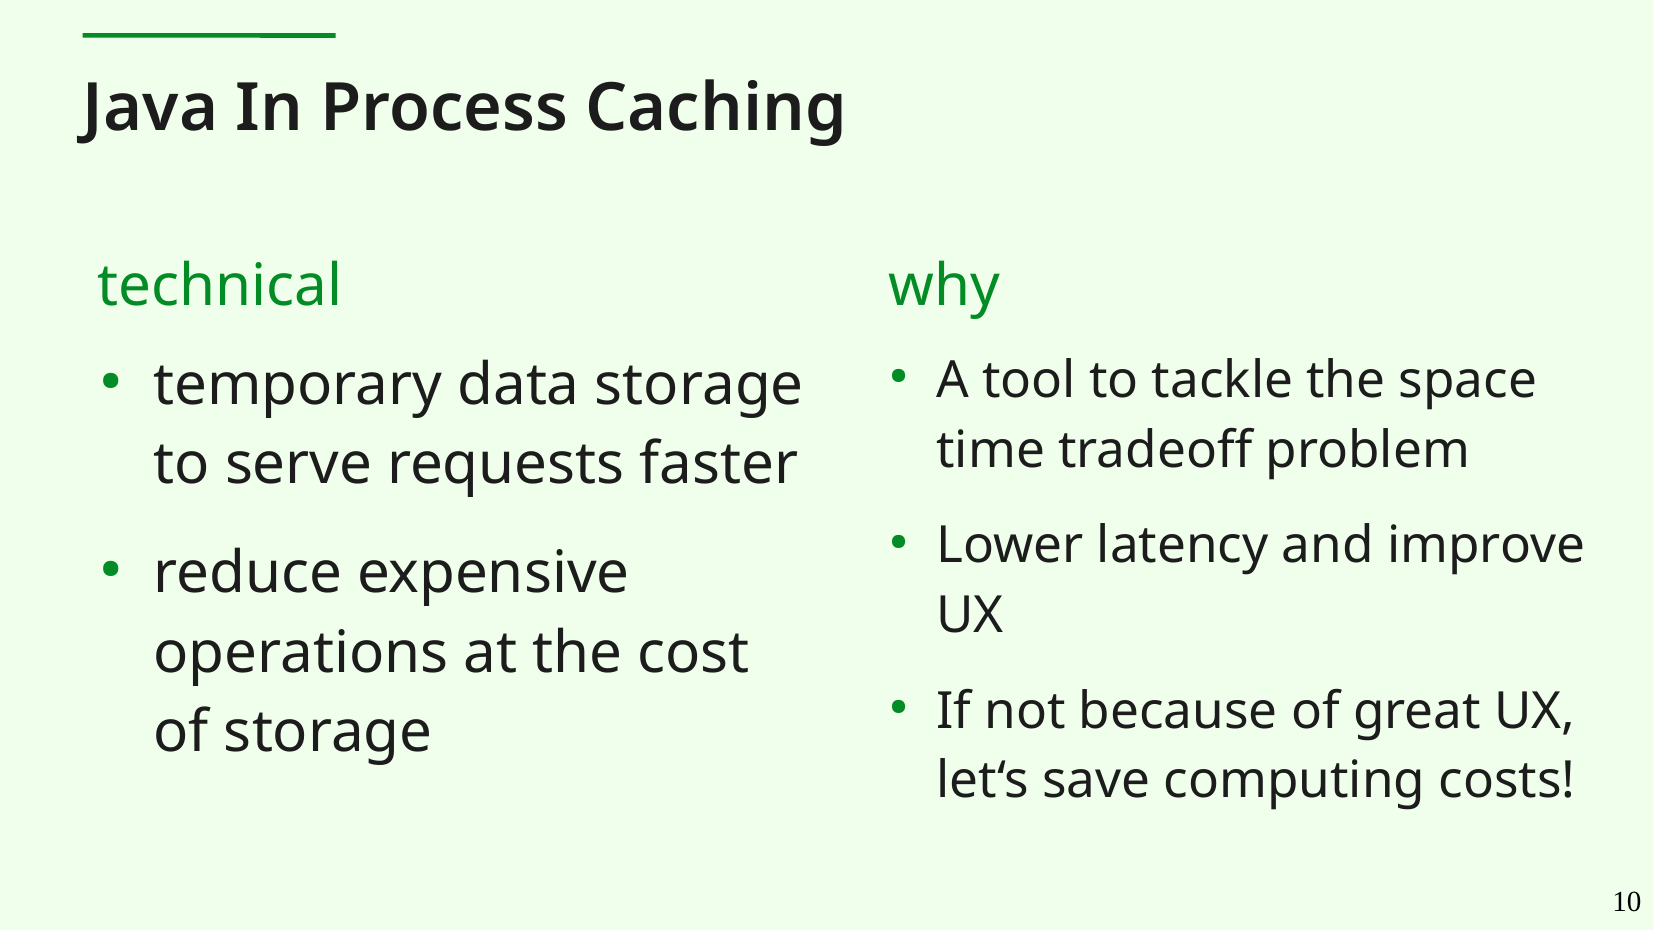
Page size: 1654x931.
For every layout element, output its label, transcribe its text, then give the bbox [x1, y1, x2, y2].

list temporary data storage to serve requests faster reduce expensive operations at the cost of storage [82, 342, 809, 863]
text_box technical [82, 236, 792, 310]
title Java In Process Caching [82, 59, 1571, 193]
text_box why [874, 236, 1583, 310]
list A tool to tackle the space time tradeoff problem Lower latency and improve UX If not because of great UX, let‘s save computing costs! [874, 342, 1601, 863]
